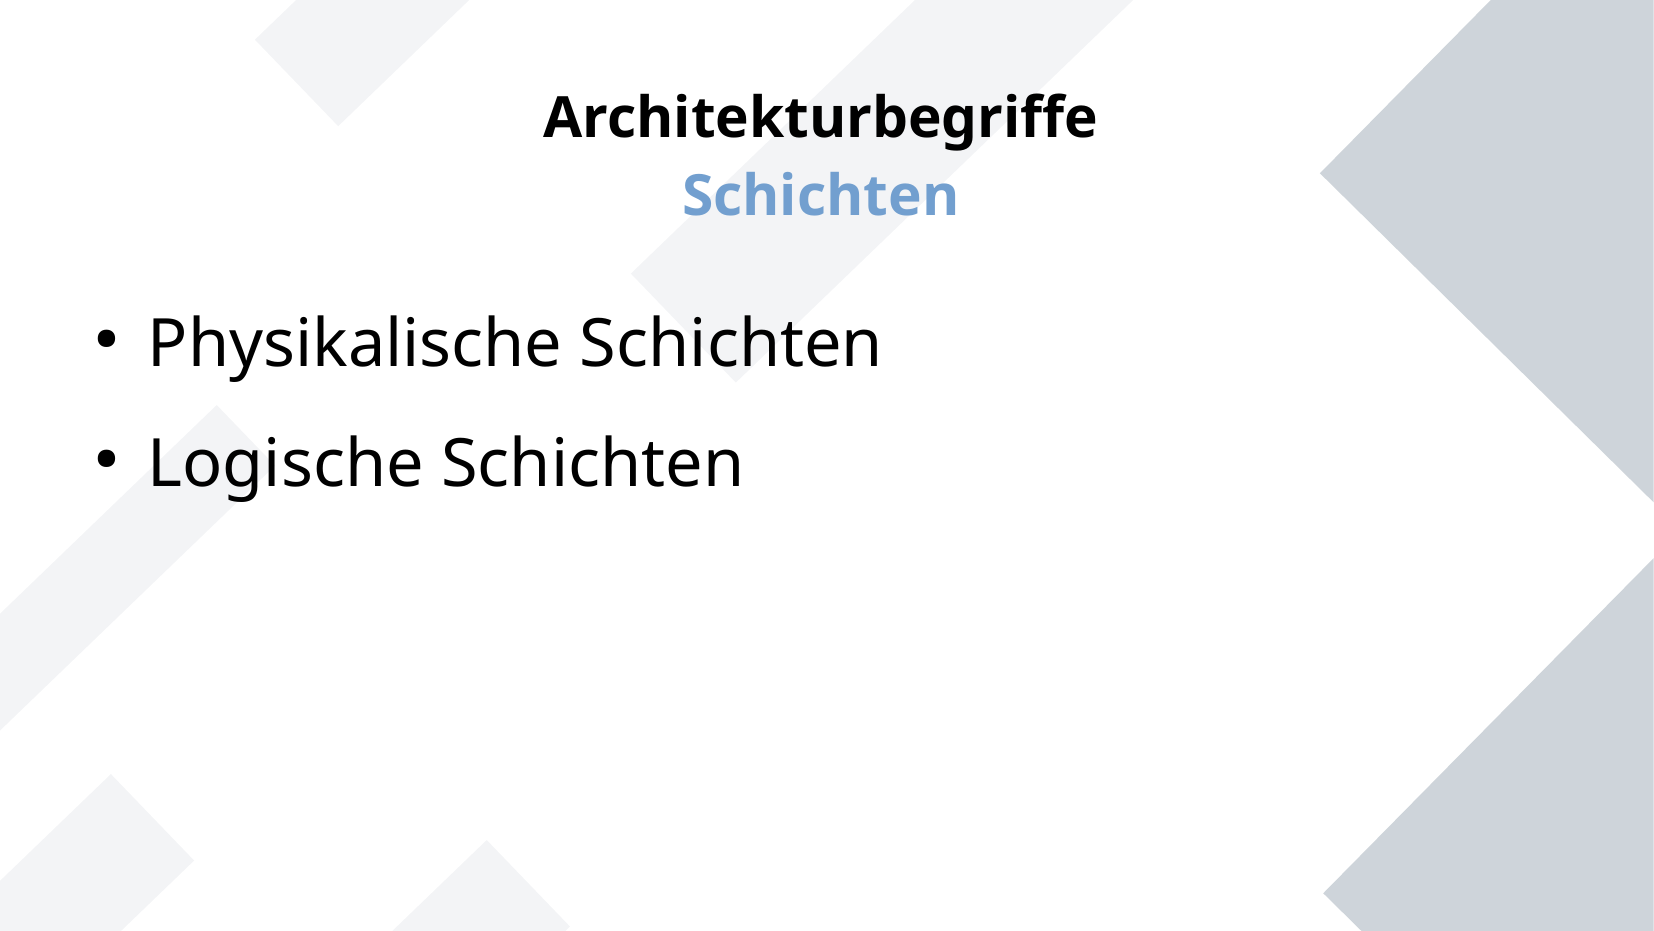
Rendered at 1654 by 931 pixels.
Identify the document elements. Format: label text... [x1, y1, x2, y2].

title Architekturbegriffe Schichten [76, 76, 1565, 233]
list Physikalische Schichten Logische Schichten [76, 295, 1565, 835]
